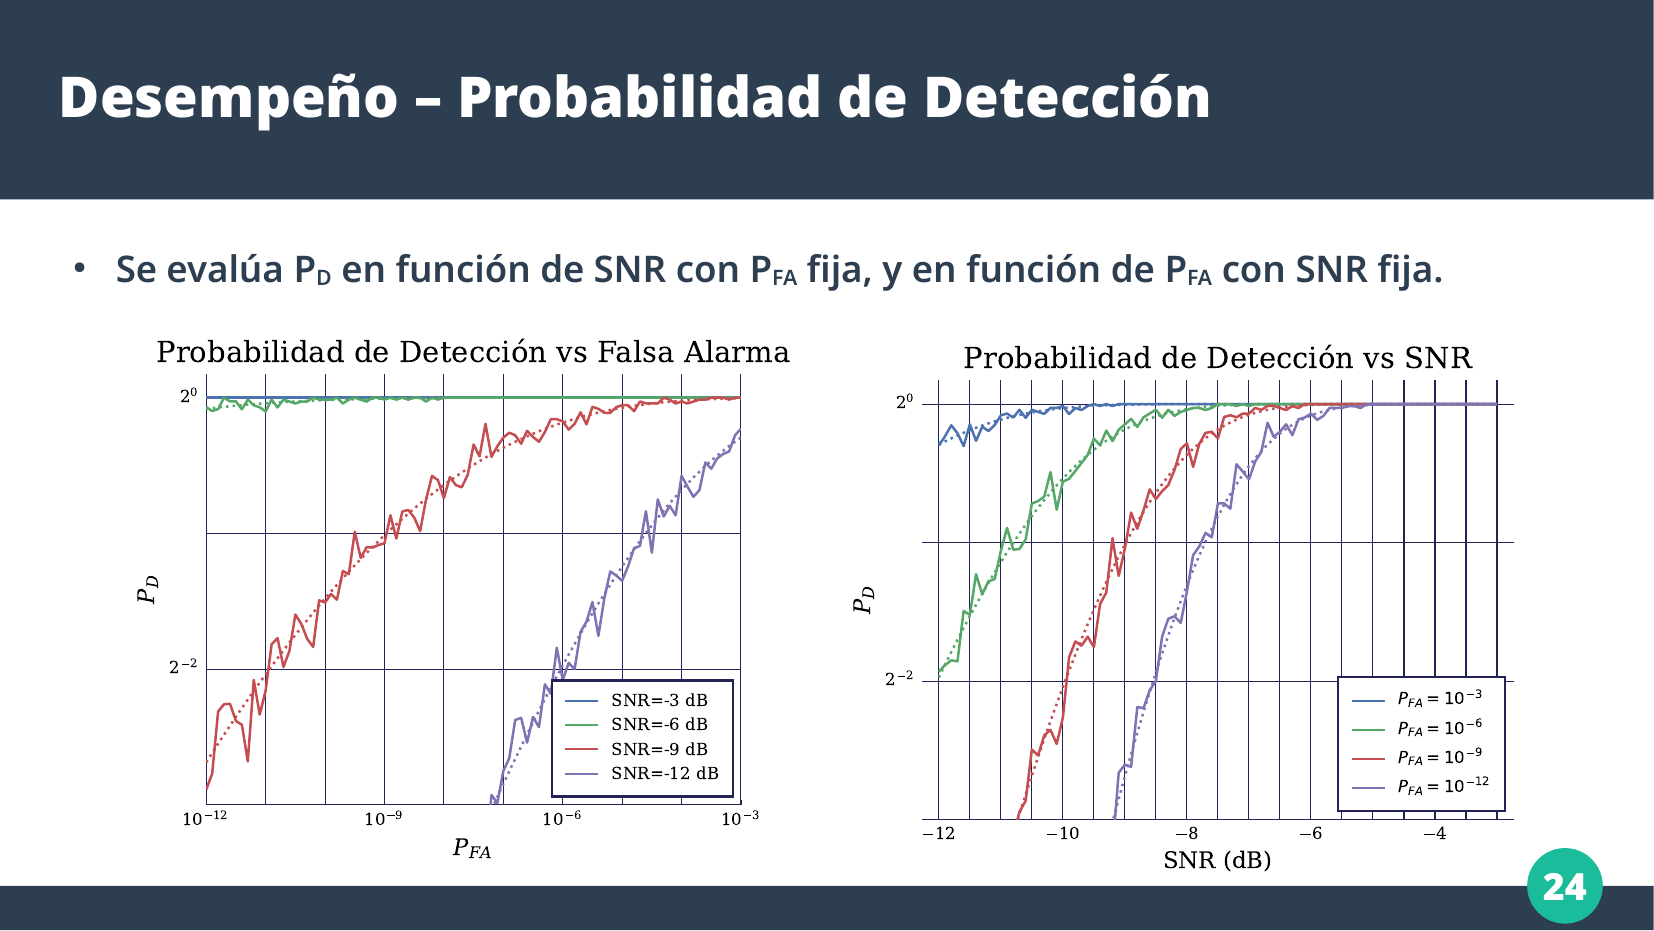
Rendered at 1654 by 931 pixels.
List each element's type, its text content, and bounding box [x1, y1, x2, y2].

list Se evalúa PD en función de SNR con PFA fija, y en función de PFA con SNR fija. [59, 243, 1538, 338]
title Desempeño – Probabilidad de Detección [59, 37, 1595, 155]
picture [844, 339, 1520, 881]
picture [128, 333, 804, 875]
